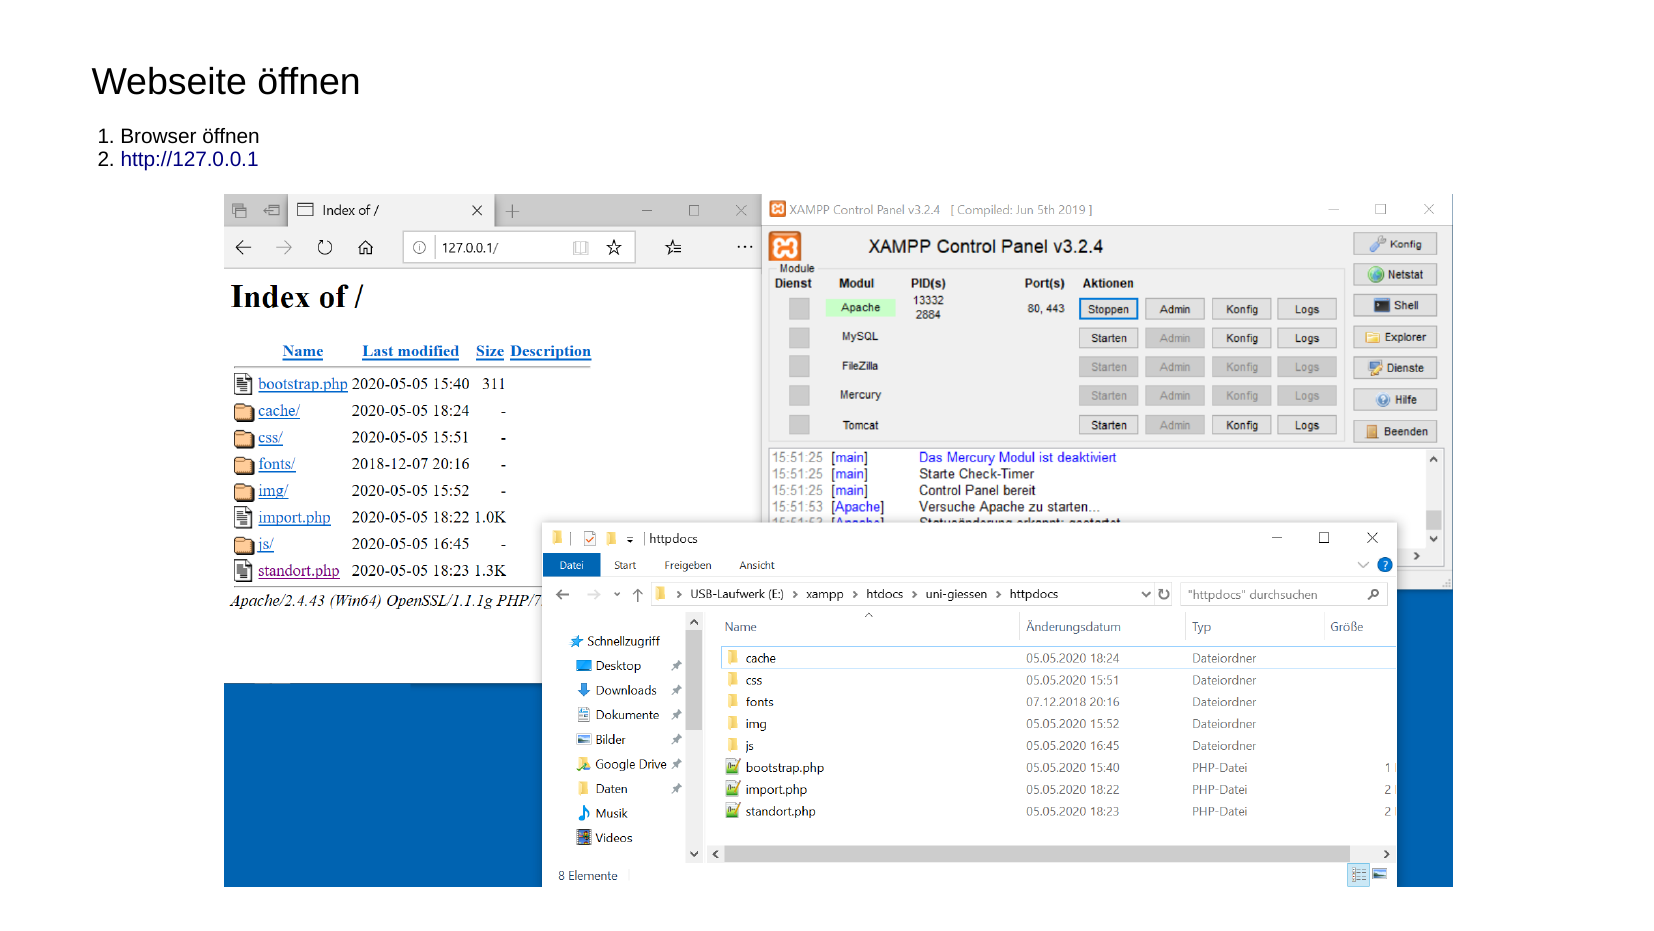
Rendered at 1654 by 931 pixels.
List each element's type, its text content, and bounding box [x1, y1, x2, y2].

picture [224, 194, 1453, 887]
text_box Webseite öffnen [70, 53, 679, 110]
text_box 1. Browser öffnen 2. http://127.0.0.1 [76, 117, 455, 319]
